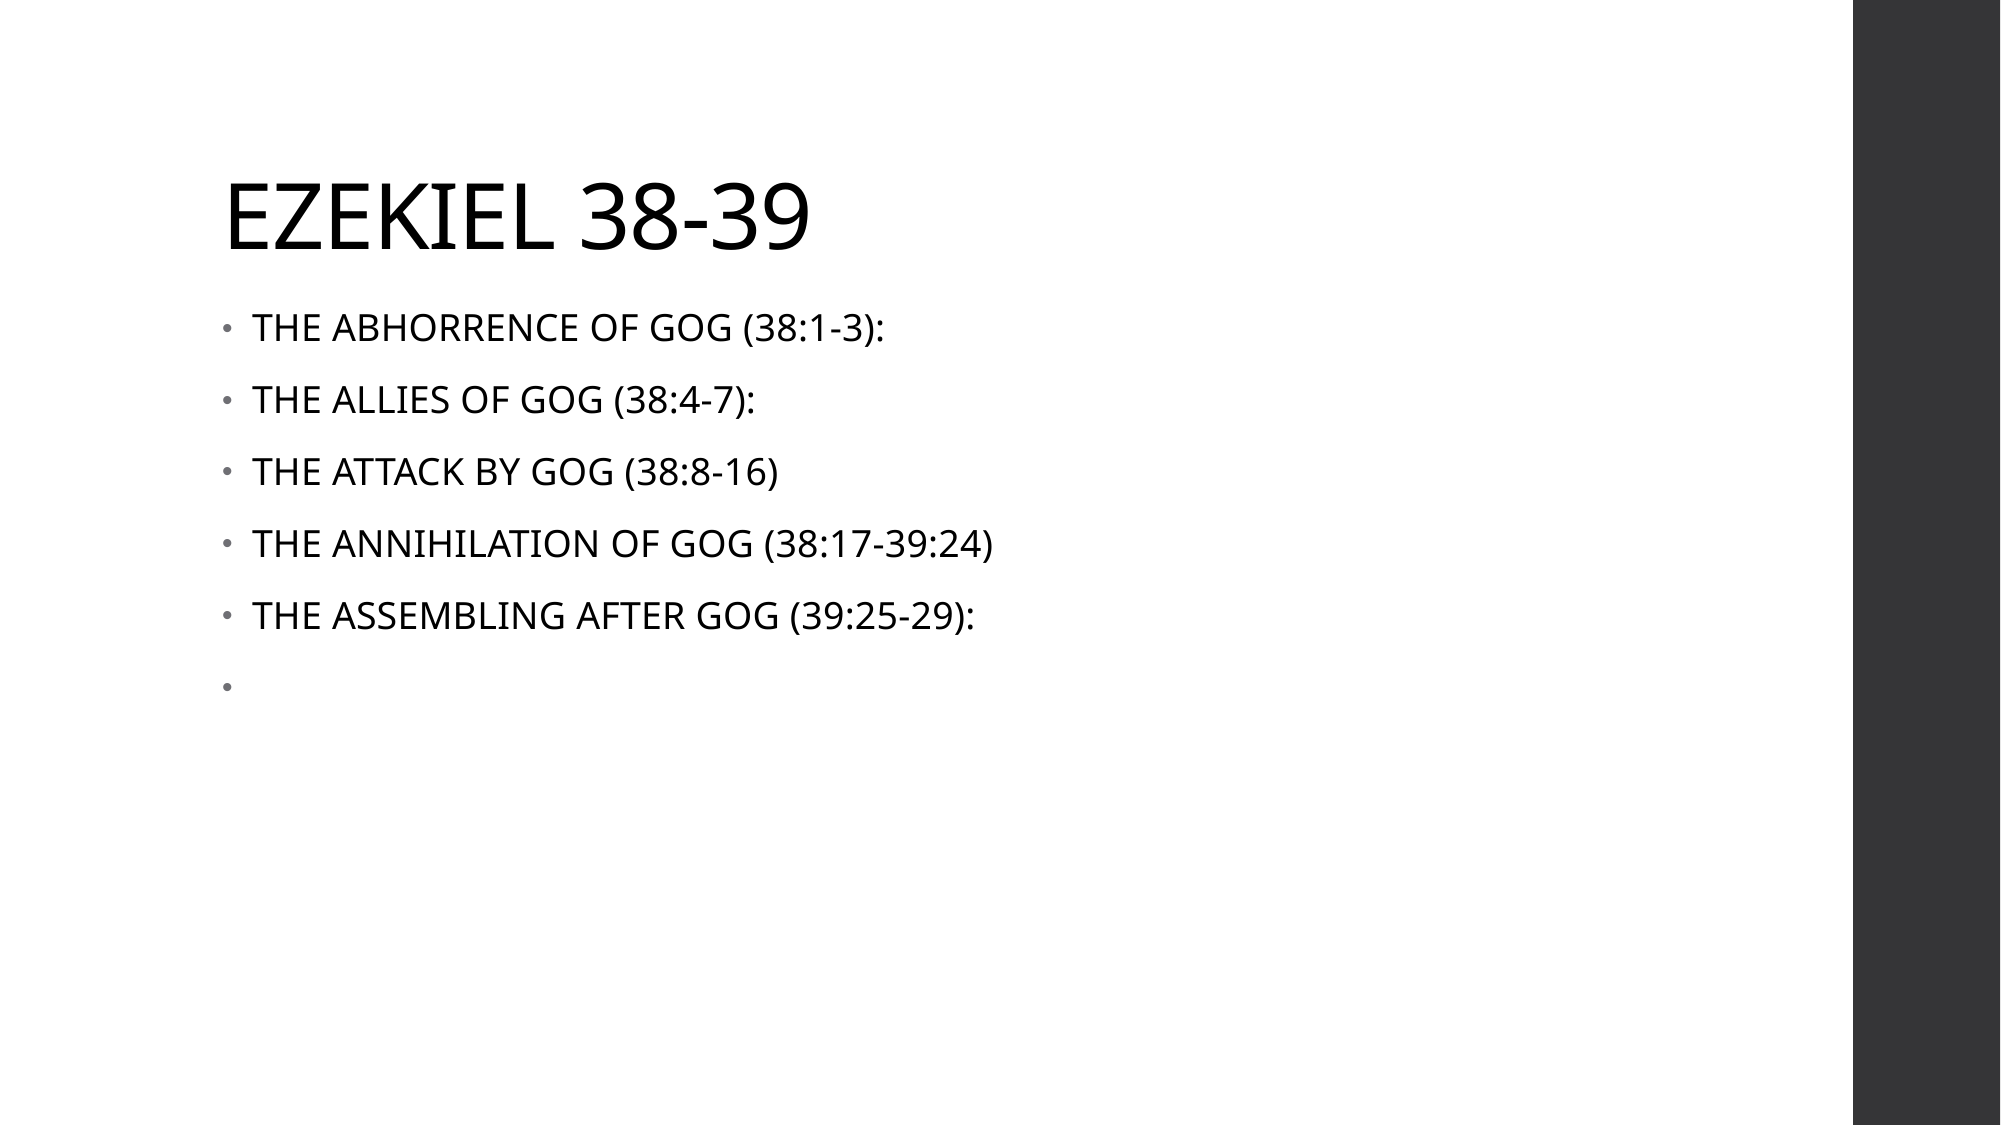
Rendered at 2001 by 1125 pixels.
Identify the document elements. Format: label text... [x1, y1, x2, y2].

list THE ABHORRENCE OF GOG (38:1-3): THE ALLIES OF GOG (38:4-7): THE ATTACK BY GOG (38:8-16) THE ANNIHILATION OF GOG (38:17-39:24) THE ASSEMBLING AFTER GOG (39:25-29): [206, 299, 1617, 1014]
title EZEKIEL 38-39 [206, 60, 1797, 278]
